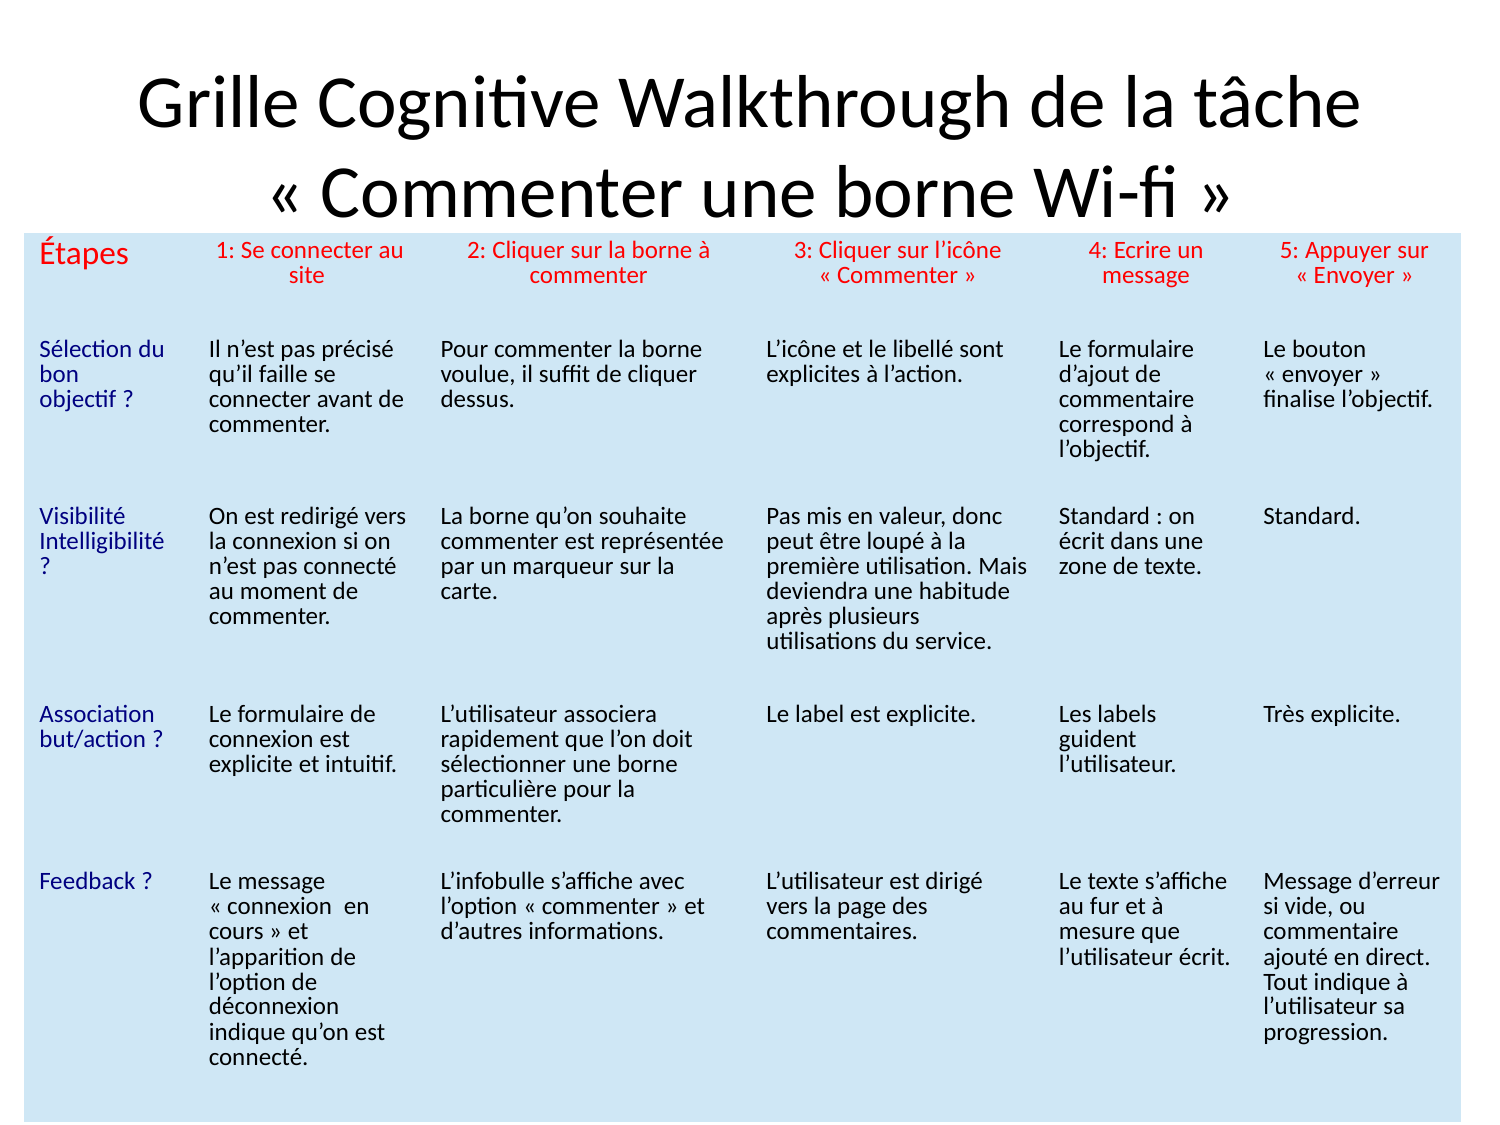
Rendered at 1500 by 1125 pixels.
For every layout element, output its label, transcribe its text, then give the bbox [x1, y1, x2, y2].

table_cell L’icône et le libellé sont explicites à l’action. [751, 331, 1044, 498]
table_header 5: Appuyer sur « Envoyer » [1248, 233, 1461, 331]
table_cell On est redirigé vers la connexion si on n’est pas connecté au moment de commenter. [194, 498, 426, 696]
table_cell Pour commenter la borne voulue, il suffit de cliquer dessus. [426, 331, 751, 498]
table_cell Le label est explicite. [751, 696, 1044, 864]
table_header 2: Cliquer sur la borne à commenter [426, 233, 751, 331]
table_cell Sélection du bon objectif ? [24, 331, 194, 498]
table_header 3: Cliquer sur l’icône « Commenter » [751, 233, 1044, 331]
table_cell L’utilisateur est dirigé vers la page des commentaires. [751, 864, 1044, 1122]
table_header 4: Ecrire un message [1044, 233, 1248, 331]
table_cell Les labels guident l’utilisateur. [1044, 696, 1248, 864]
table_header 1: Se connecter au site [194, 233, 426, 331]
table_cell Le texte s’affiche au fur et à mesure que l’utilisateur écrit. [1044, 864, 1248, 1122]
table_cell Très explicite. [1248, 696, 1461, 864]
table_cell L’infobulle s’affiche avec l’option « commenter » et d’autres informations. [426, 864, 751, 1122]
table_cell L’utilisateur associera rapidement que l’on doit sélectionner une borne particulière pour la commenter. [426, 696, 751, 864]
table_cell La borne qu’on souhaite commenter est représentée par un marqueur sur la carte. [426, 498, 751, 696]
table_cell Association but/action ? [24, 696, 194, 864]
table_cell Le bouton « envoyer » finalise l’objectif. [1248, 331, 1461, 498]
table_cell Pas mis en valeur, donc peut être loupé à la première utilisation. Mais deviendra une habitude après plusieurs utilisations du service. [751, 498, 1044, 696]
title Grille Cognitive Walkthrough de la tâche « Commenter une borne Wi-fi » [75, 45, 1425, 233]
table_cell Le formulaire d’ajout de commentaire correspond à l’objectif. [1044, 331, 1248, 498]
table_cell Il n’est pas précisé qu’il faille se connecter avant de commenter. [194, 331, 426, 498]
table_cell Standard : on écrit dans une zone de texte. [1044, 498, 1248, 696]
table_cell Standard. [1248, 498, 1461, 696]
table_cell Visibilité Intelligibilité ? [24, 498, 194, 696]
table_cell Feedback ? [24, 864, 194, 1122]
table_cell Message d’erreur si vide, ou commentaire ajouté en direct. Tout indique à l’utilisateur sa progression. [1248, 864, 1461, 1122]
table_cell Le message « connexion en cours » et l’apparition de l’option de déconnexion indique qu’on est connecté. [194, 864, 426, 1122]
table_header Étapes [24, 233, 194, 331]
table_cell Le formulaire de connexion est explicite et intuitif. [194, 696, 426, 864]
